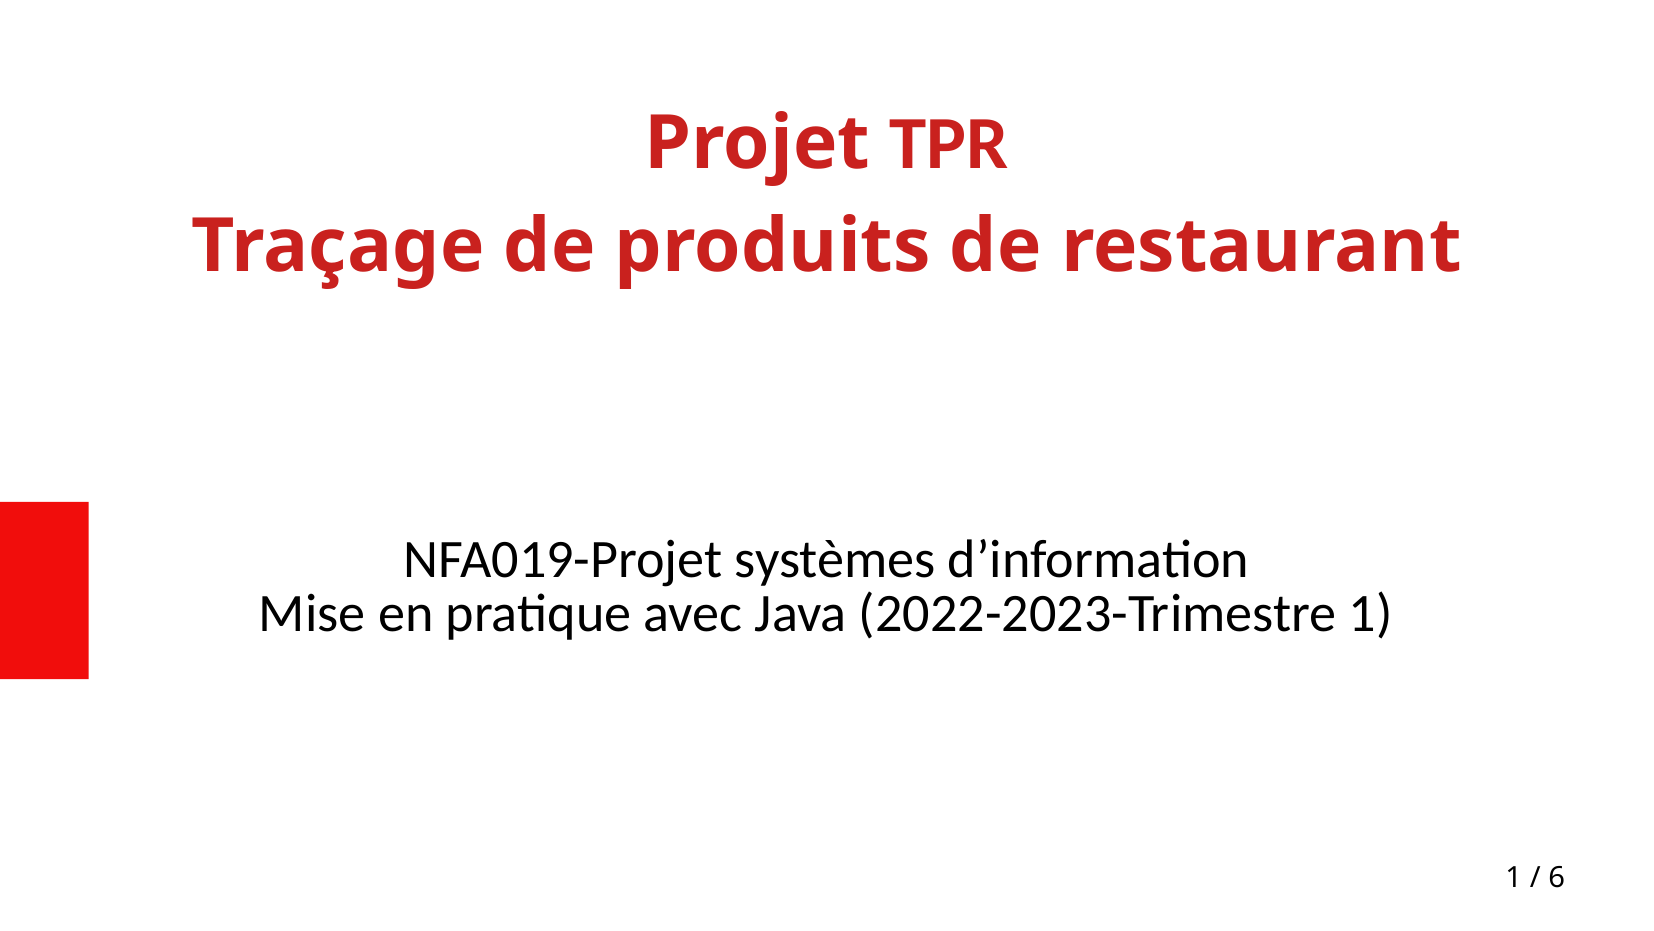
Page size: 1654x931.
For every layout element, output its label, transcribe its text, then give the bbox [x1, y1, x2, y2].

title Projet TPR Traçage de produits de restaurant [118, 88, 1536, 294]
subtitle NFA019-Projet systèmes d’information Mise en pratique avec Java (2022-2023-Trimestre 1) [118, 501, 1536, 680]
